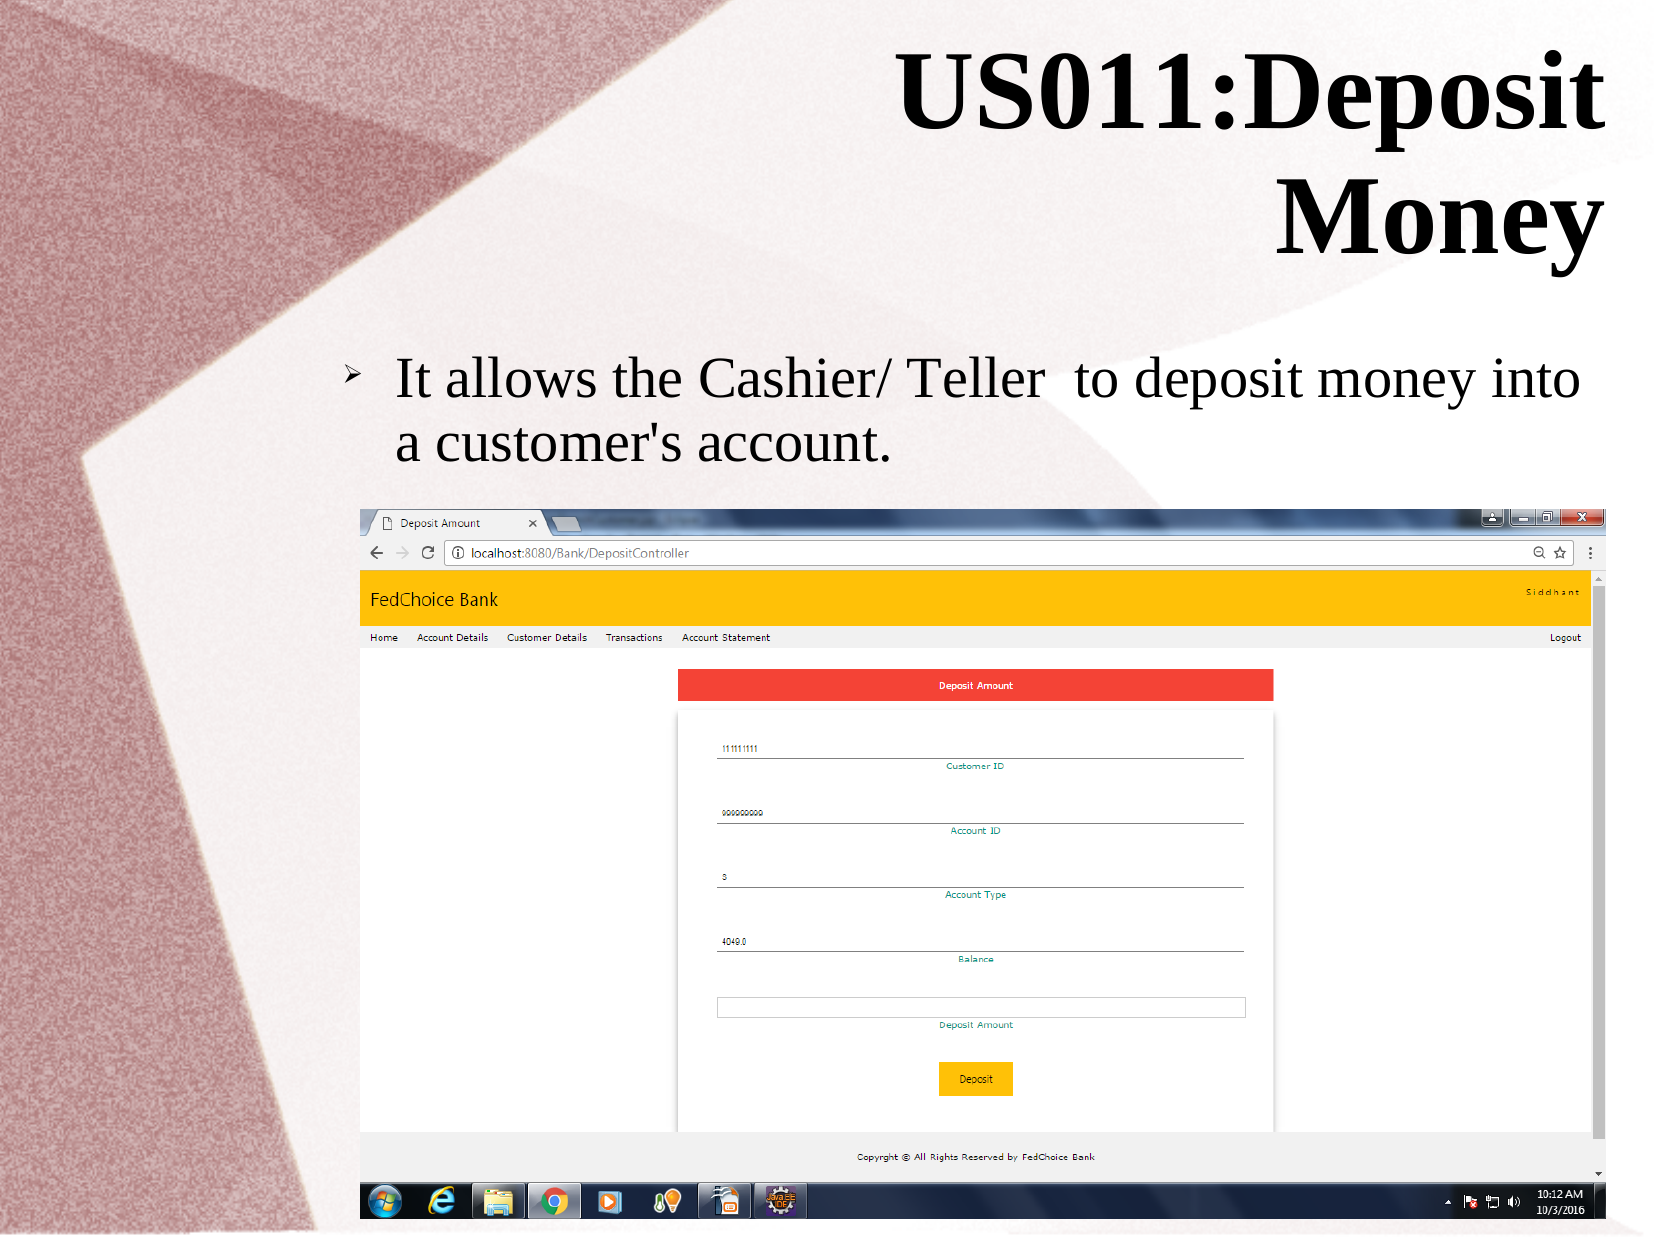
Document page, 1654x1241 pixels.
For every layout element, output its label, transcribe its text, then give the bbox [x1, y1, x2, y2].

list It allows the Cashier/ Teller to deposit money into a customer's account. [324, 290, 1601, 916]
title US011:Deposit Money [596, 28, 1607, 278]
picture [0, 0, 1654, 1241]
